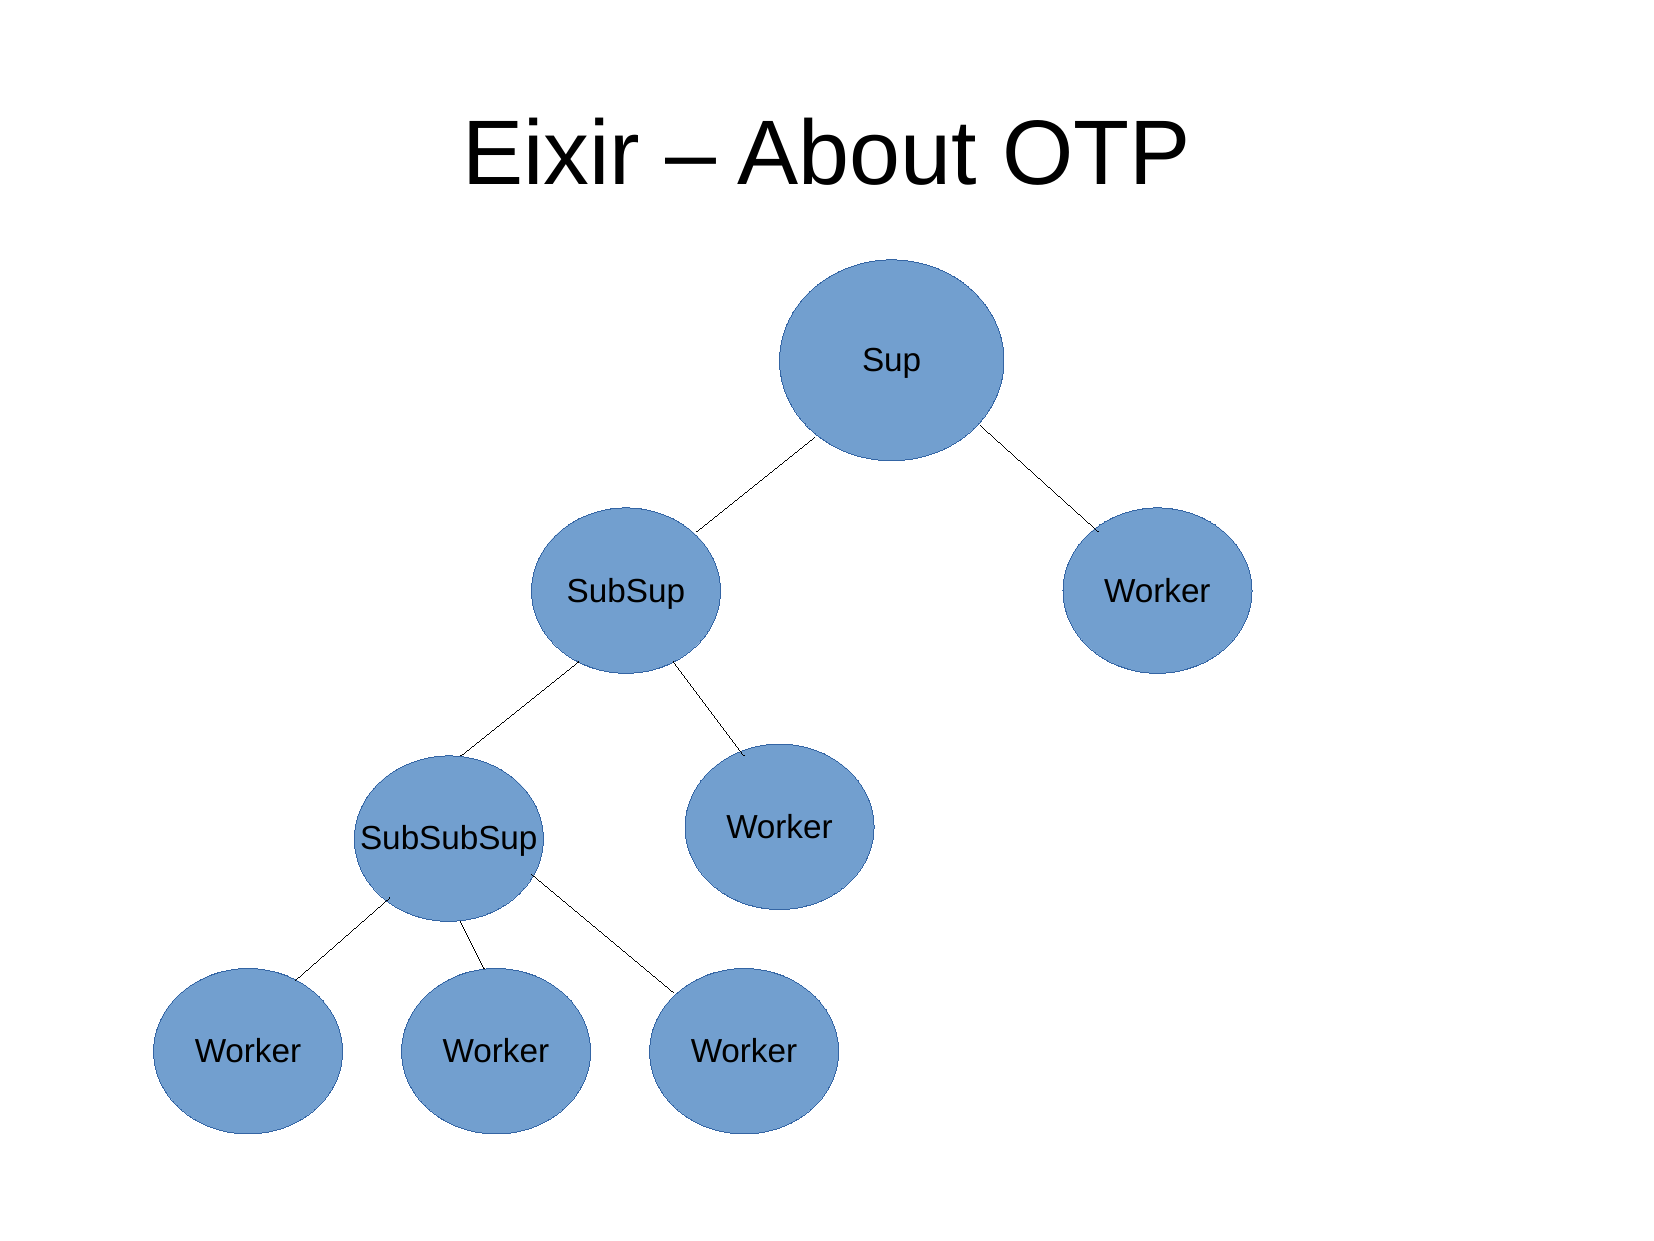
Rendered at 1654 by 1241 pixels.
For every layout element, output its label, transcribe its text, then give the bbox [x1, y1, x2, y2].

text_box Sup [779, 259, 1004, 461]
text_box Worker [685, 744, 875, 910]
text_box SubSubSup [354, 755, 544, 922]
list [82, 237, 1571, 957]
title Eixir – About OTP [82, 49, 1571, 237]
text_box Worker [1062, 507, 1253, 674]
text_box Worker [153, 968, 343, 1134]
text_box SubSup [531, 507, 721, 674]
text_box Worker [401, 968, 591, 1134]
text_box Worker [649, 968, 839, 1134]
